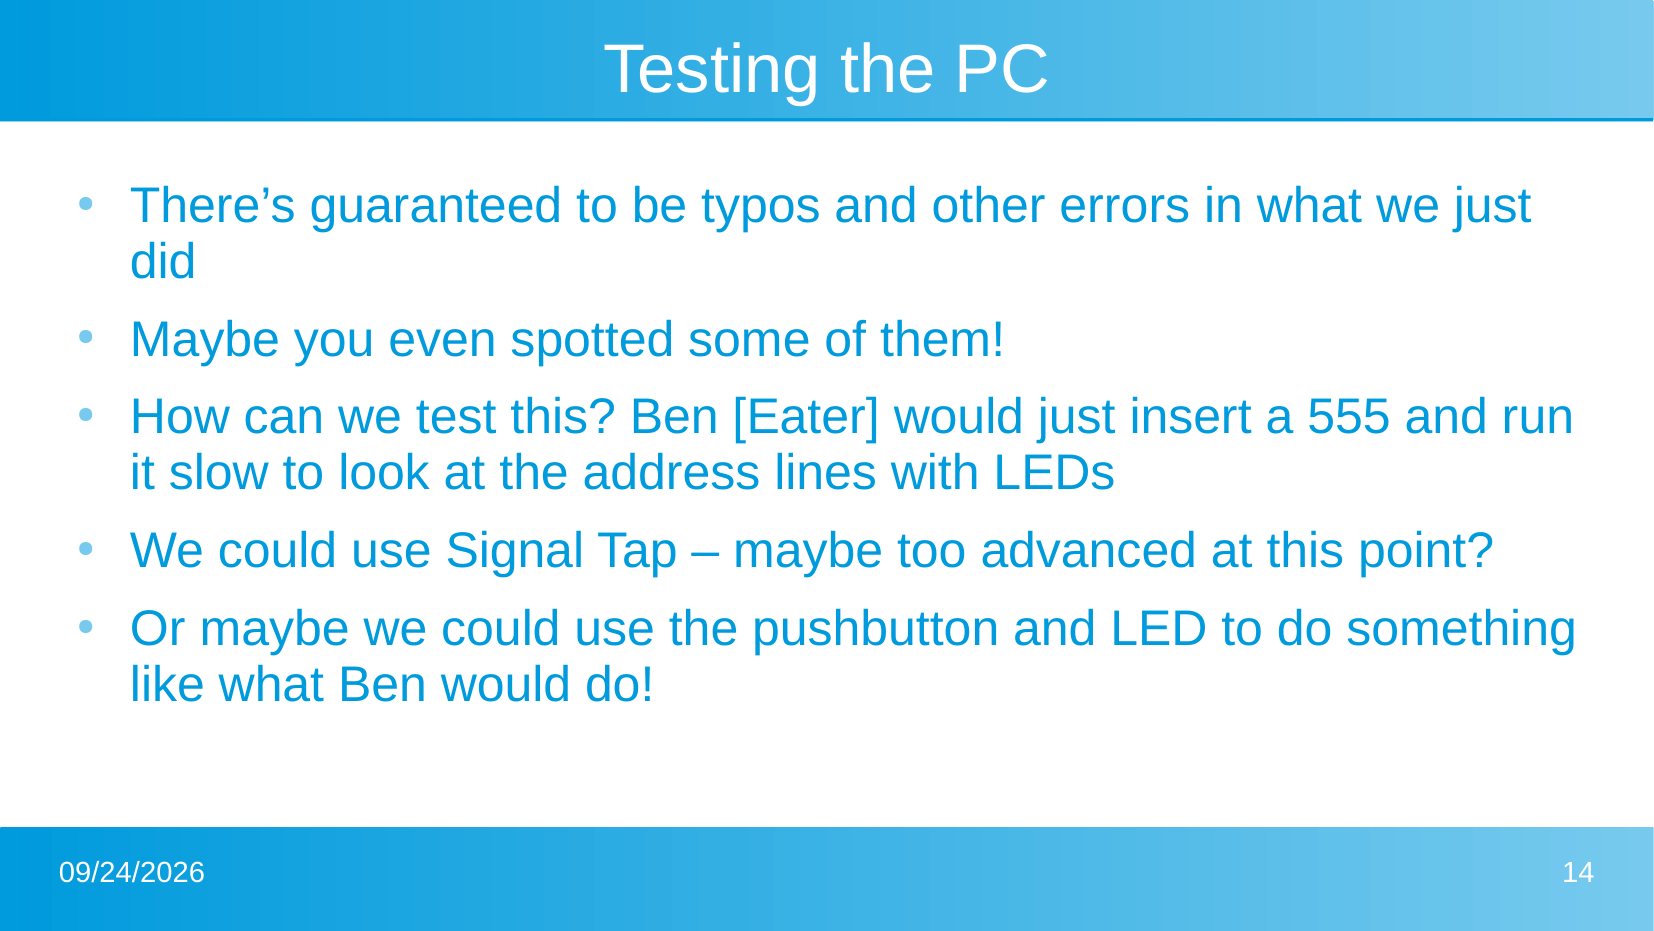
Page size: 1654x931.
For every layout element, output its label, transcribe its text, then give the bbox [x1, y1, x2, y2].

title Testing the PC [59, 29, 1595, 108]
list There’s guaranteed to be typos and other errors in what we just did Maybe you even spotted some of them! How can we test this? Ben [Eater] would just insert a 555 and run it slow to look at the address lines with LEDs We could use Signal Tap – maybe too advanced at this point? Or maybe we could use the pushbutton and LED to do something like what Ben would do! [59, 177, 1595, 768]
